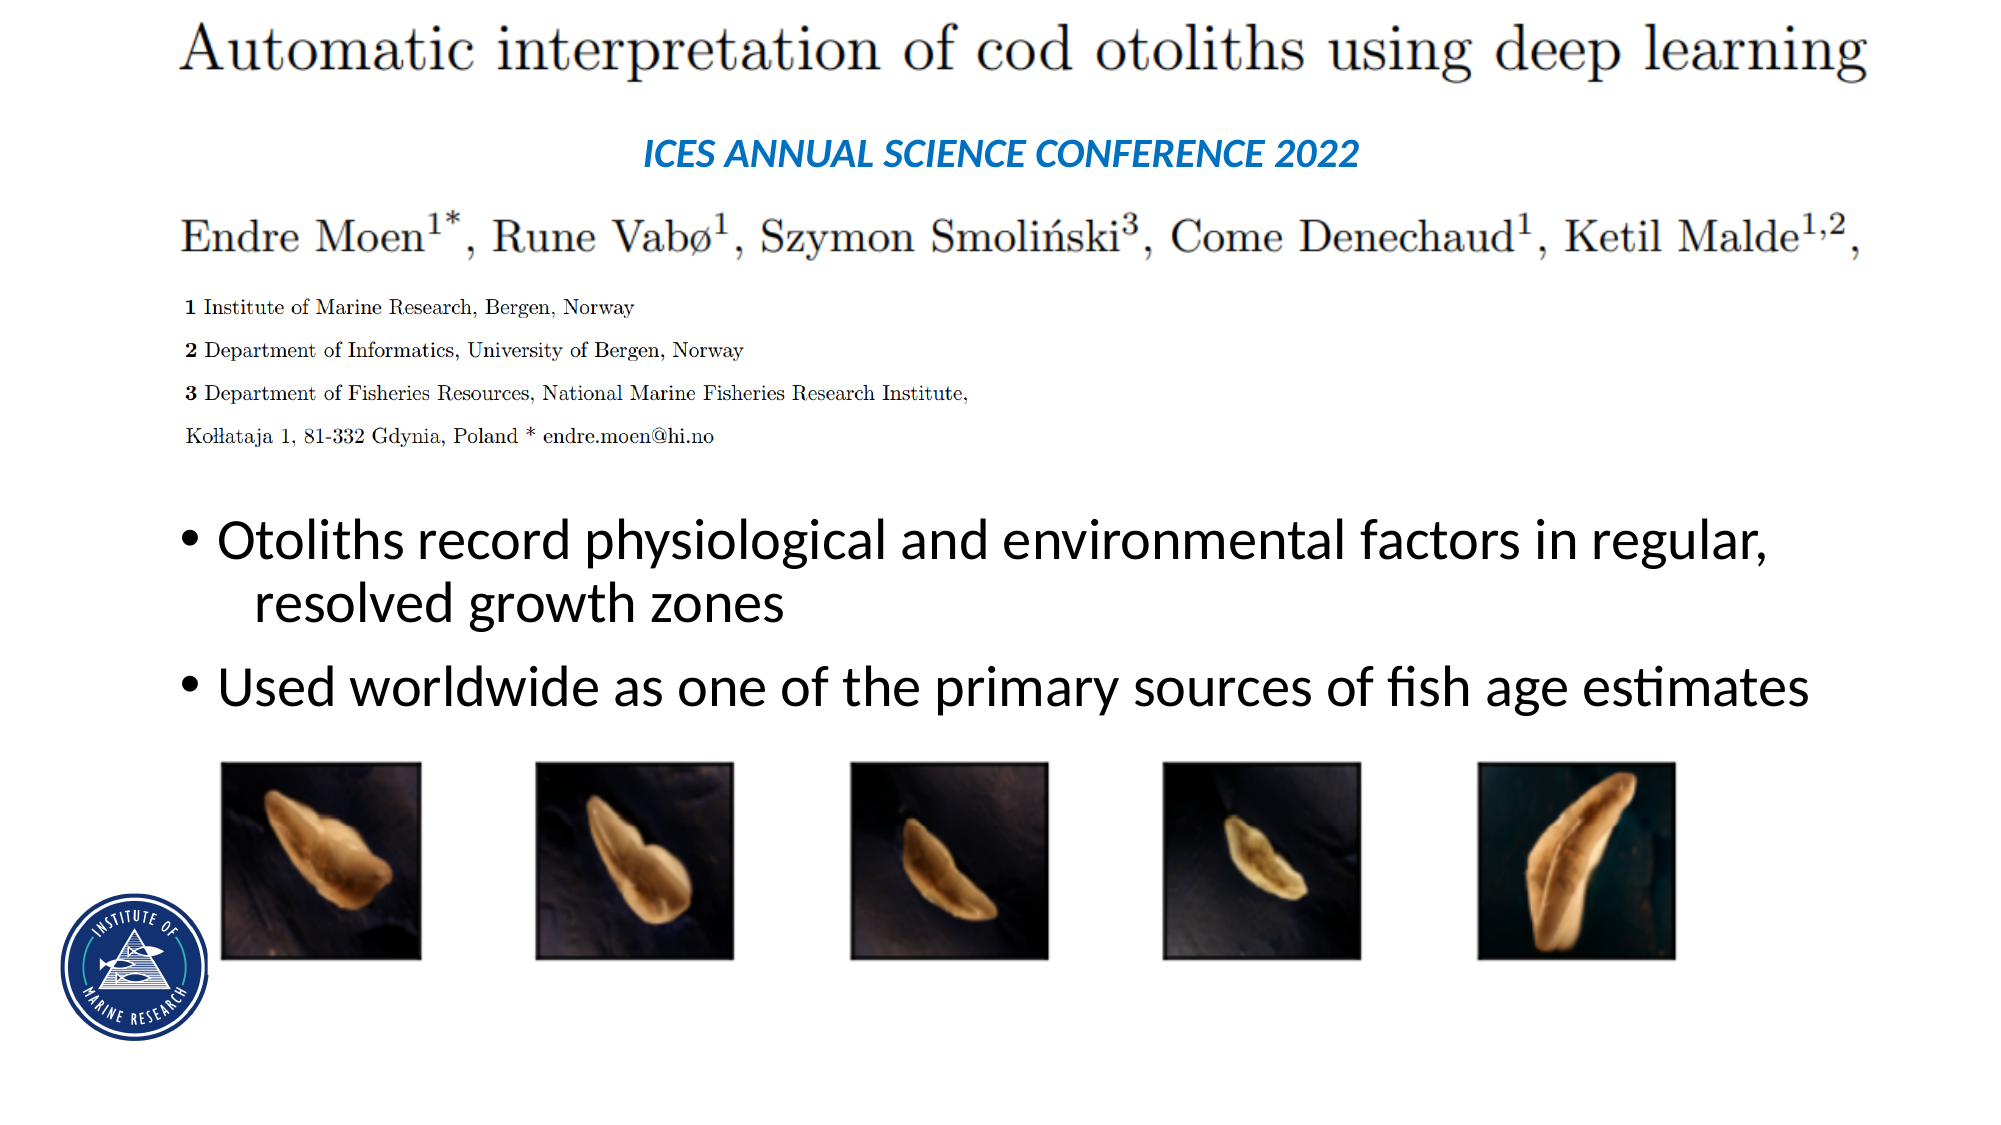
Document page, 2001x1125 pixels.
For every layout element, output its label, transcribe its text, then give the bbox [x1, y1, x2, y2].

list Otoliths record physiological and environmental factors in regular, resolved growth zones Used worldwide as one of the primary sources of fish age estimates [164, 501, 1890, 945]
text_box ICES ANNUAL SCIENCE CONFERENCE 2022 [496, 118, 1506, 184]
picture [144, 0, 1890, 452]
picture [58, 745, 1684, 1043]
